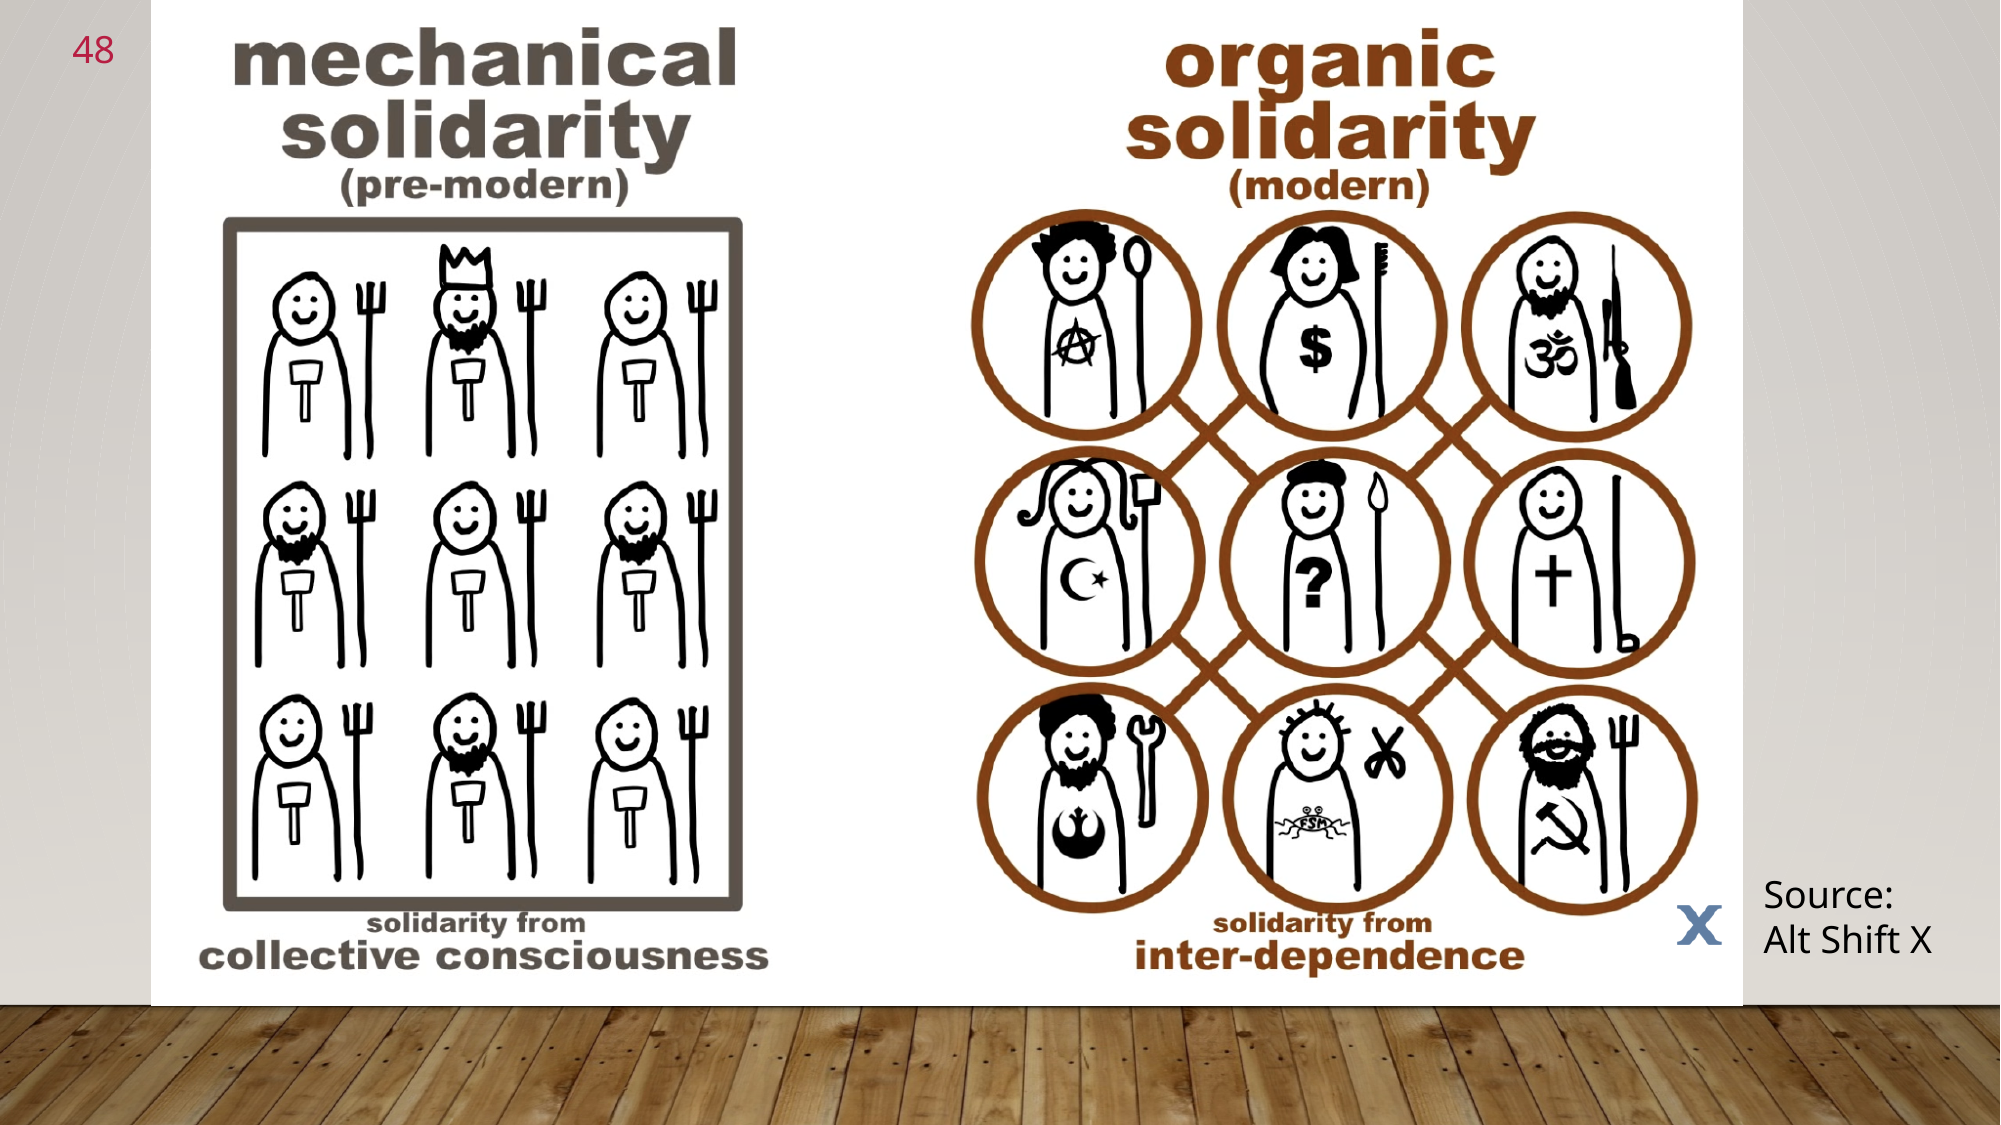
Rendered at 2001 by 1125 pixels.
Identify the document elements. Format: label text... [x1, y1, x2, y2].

text_box Source: Alt Shift X [1748, 863, 1948, 969]
picture [0, 0, 2000, 1125]
slide_number 21 [0, 18, 131, 102]
